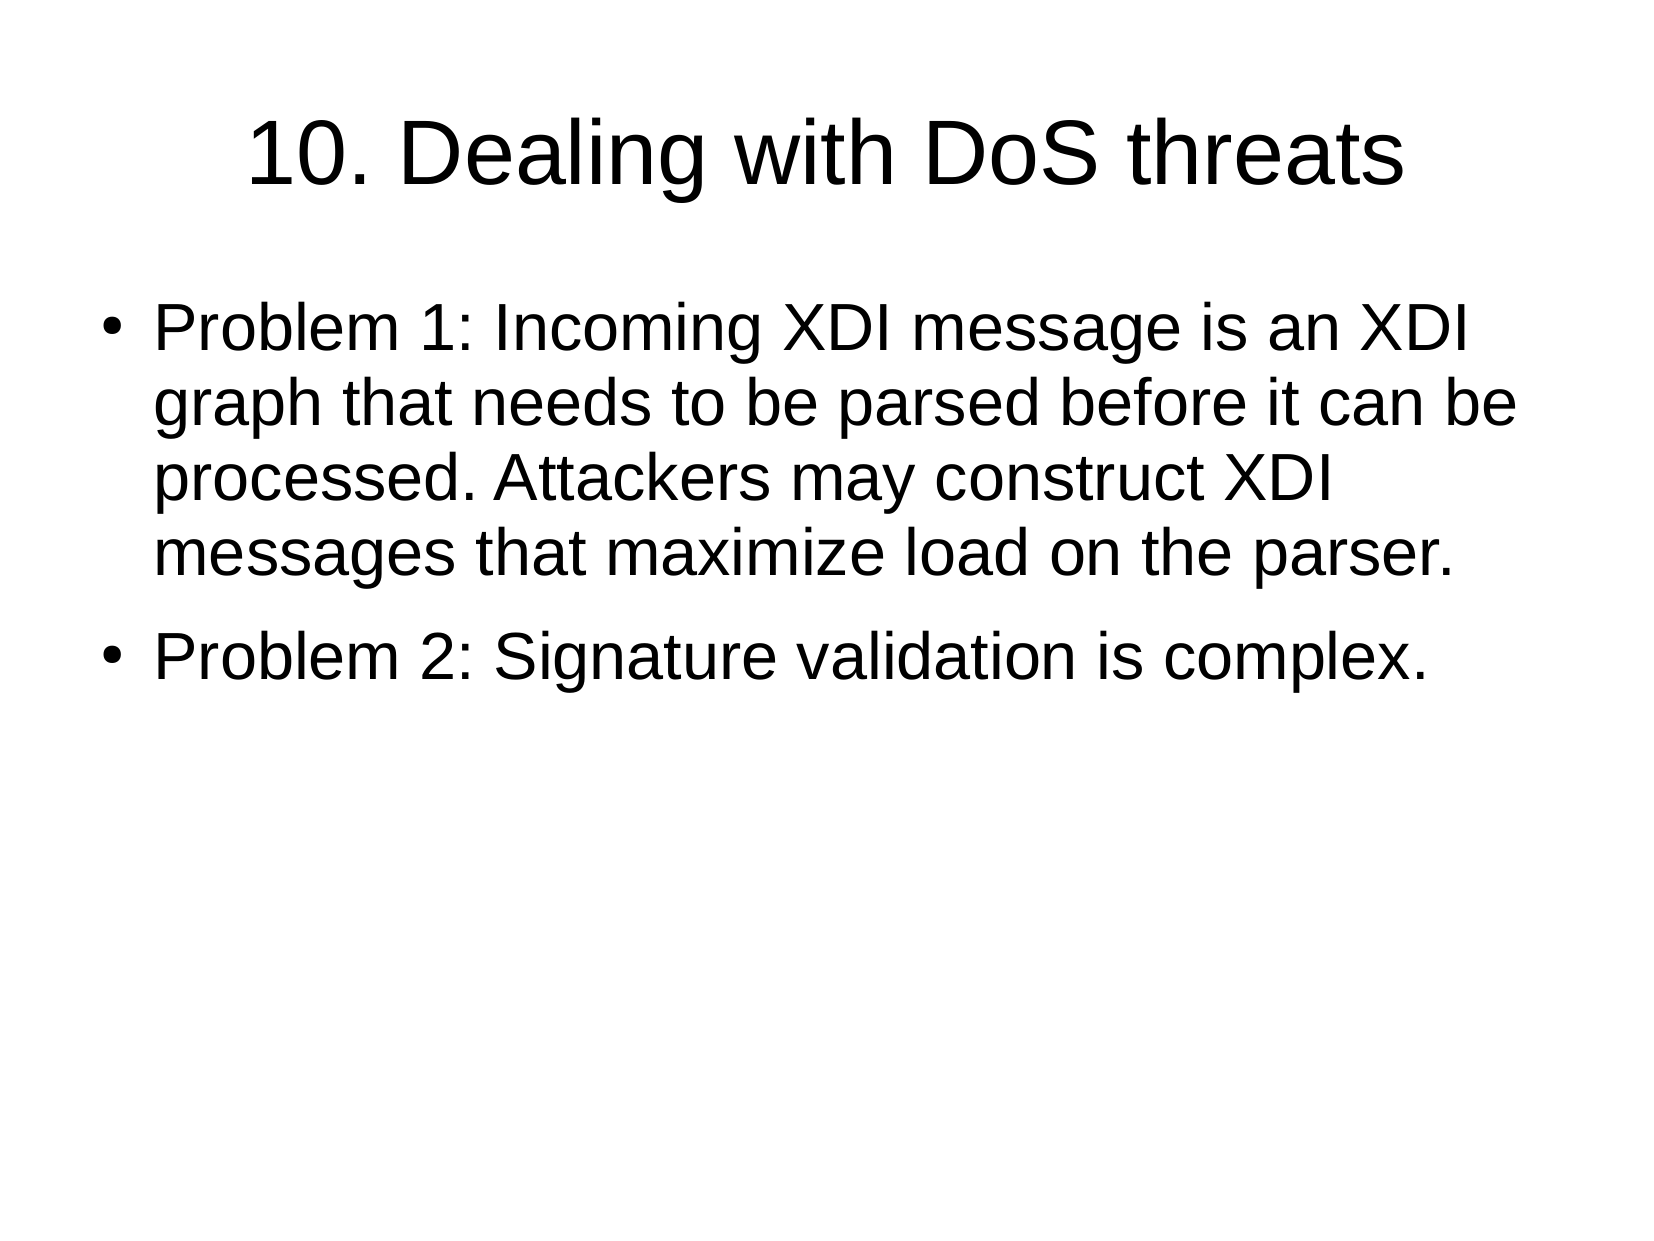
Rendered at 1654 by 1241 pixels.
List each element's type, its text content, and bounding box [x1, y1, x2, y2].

title 10. Dealing with DoS threats [82, 49, 1571, 257]
list Problem 1: Incoming XDI message is an XDI graph that needs to be parsed before it can be processed. Attackers may construct XDI messages that maximize load on the parser. Problem 2: Signature validation is complex. [82, 290, 1571, 1010]
